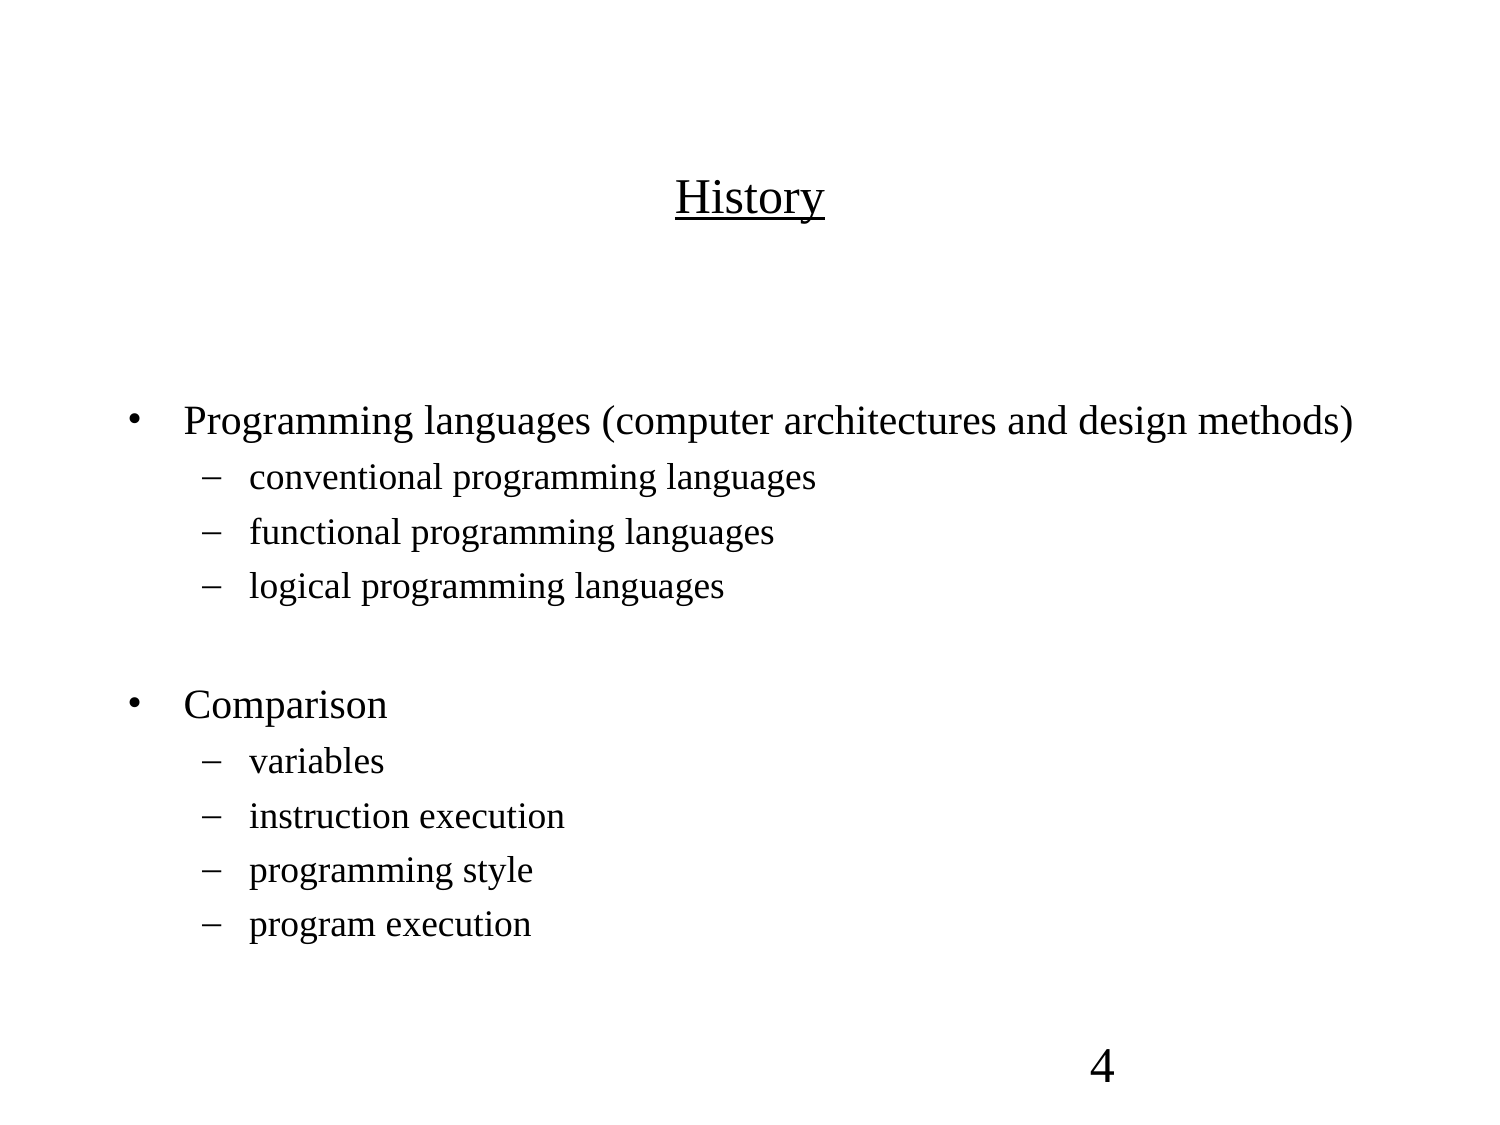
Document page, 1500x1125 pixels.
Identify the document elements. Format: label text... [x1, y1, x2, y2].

list Programming languages (computer architectures and design methods) conventional programming languages functional programming languages logical programming languages Comparison variables instruction execution programming style program execution [112, 324, 1388, 1000]
title History [112, 99, 1388, 288]
